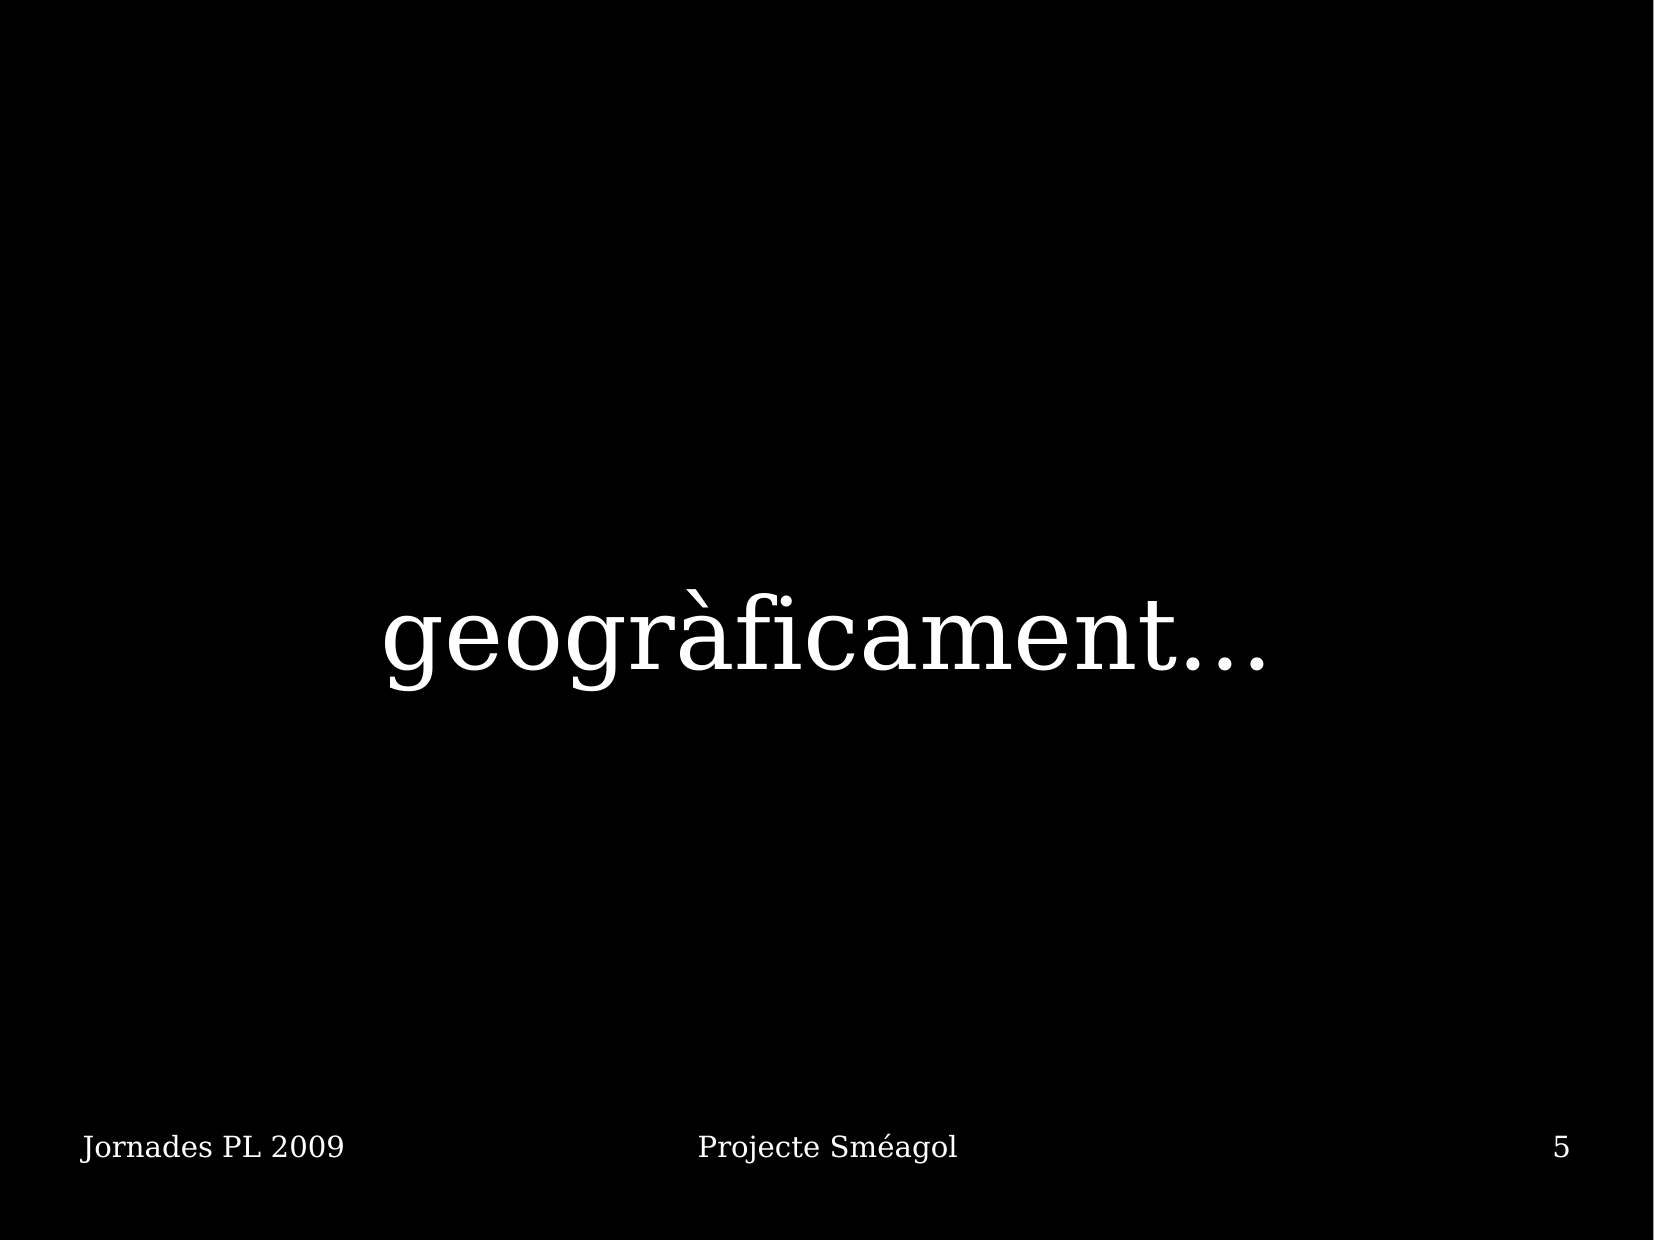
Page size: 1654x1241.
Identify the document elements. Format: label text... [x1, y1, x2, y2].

title geogràficament... [59, 529, 1595, 711]
